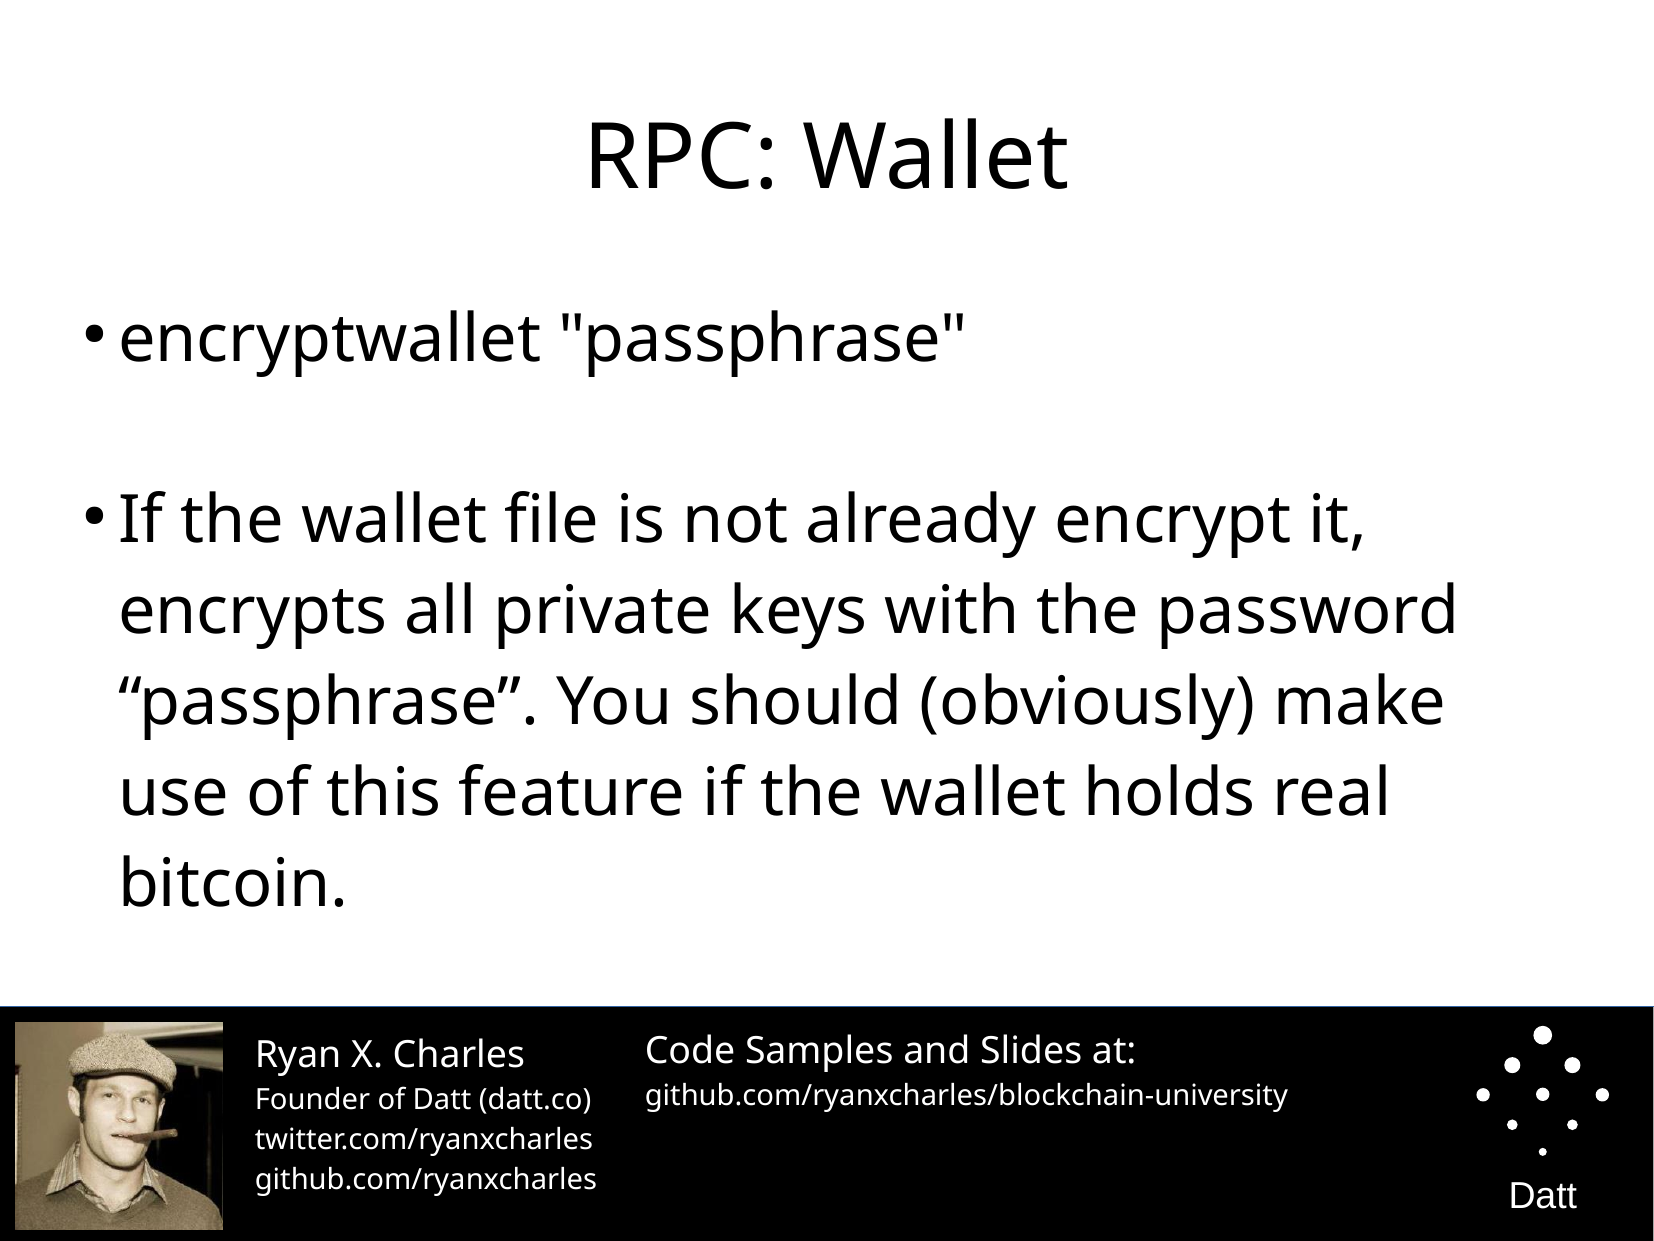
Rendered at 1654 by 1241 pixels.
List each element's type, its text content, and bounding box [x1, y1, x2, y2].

picture [1475, 1023, 1611, 1159]
title RPC: Wallet [82, 49, 1571, 257]
subtitle encryptwallet "passphrase" If the wallet file is not already encrypt it, encrypts all private keys with the password “passphrase”. You should (obviously) make use of this feature if the wallet holds real bitcoin. [82, 290, 1571, 1006]
text_box Datt [1452, 1167, 1633, 1241]
text_box [0, 1006, 1654, 1241]
text_box Code Samples and Slides at: github.com/ryanxcharles/blockchain-university [630, 1015, 1403, 1156]
picture [15, 1022, 223, 1231]
text_box Ryan X. Charles Founder of Datt (datt.co) twitter.com/ryanxcharles github.com/ryanxcharles [240, 1020, 976, 1241]
